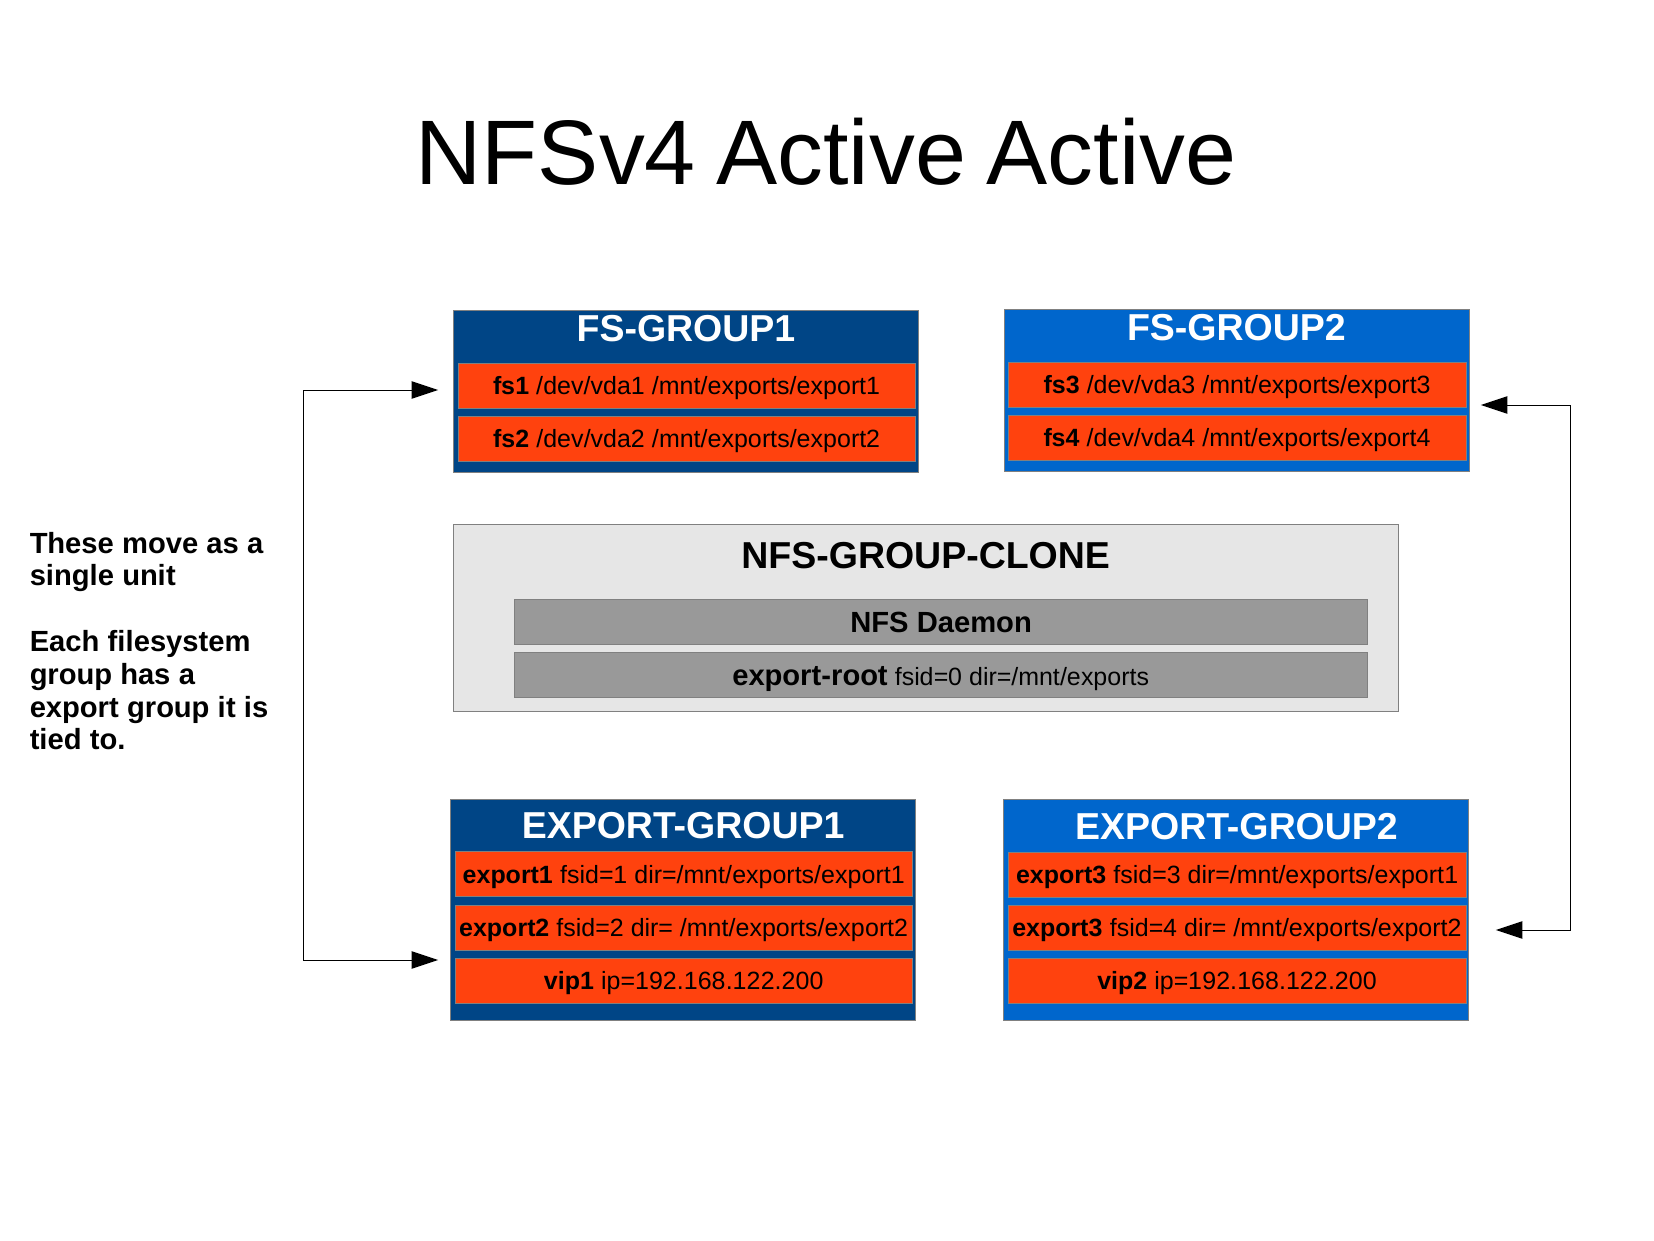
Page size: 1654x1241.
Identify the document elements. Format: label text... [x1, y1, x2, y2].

text_box export-root fsid=0 dir=/mnt/exports [514, 652, 1368, 698]
text_box EXPORT-GROUP1 [450, 799, 916, 1021]
text_box These move as a single unit Each filesystem group has a export group it is tied to. [15, 519, 304, 764]
text_box export1 fsid=1 dir=/mnt/exports/export1 [455, 851, 913, 897]
text_box FS-GROUP1 [453, 310, 919, 473]
text_box vip2 ip=192.168.122.200 [1008, 958, 1467, 1004]
text_box fs1 /dev/vda1 /mnt/exports/export1 [458, 363, 916, 409]
text_box EXPORT-GROUP2 [1003, 799, 1469, 1021]
text_box fs4 /dev/vda4 /mnt/exports/export4 [1008, 415, 1467, 461]
text_box export2 fsid=2 dir= /mnt/exports/export2 [455, 905, 913, 951]
text_box FS-GROUP2 [1004, 309, 1470, 472]
text_box export3 fsid=3 dir=/mnt/exports/export1 [1008, 852, 1467, 898]
text_box fs2 /dev/vda2 /mnt/exports/export2 [458, 416, 916, 462]
text_box export3 fsid=4 dir= /mnt/exports/export2 [1008, 905, 1467, 951]
text_box fs3 /dev/vda3 /mnt/exports/export3 [1008, 362, 1467, 408]
text_box vip1 ip=192.168.122.200 [455, 958, 913, 1004]
title NFSv4 Active Active [82, 49, 1571, 257]
text_box NFS Daemon [514, 599, 1368, 645]
text_box NFS-GROUP-CLONE [453, 524, 1399, 712]
